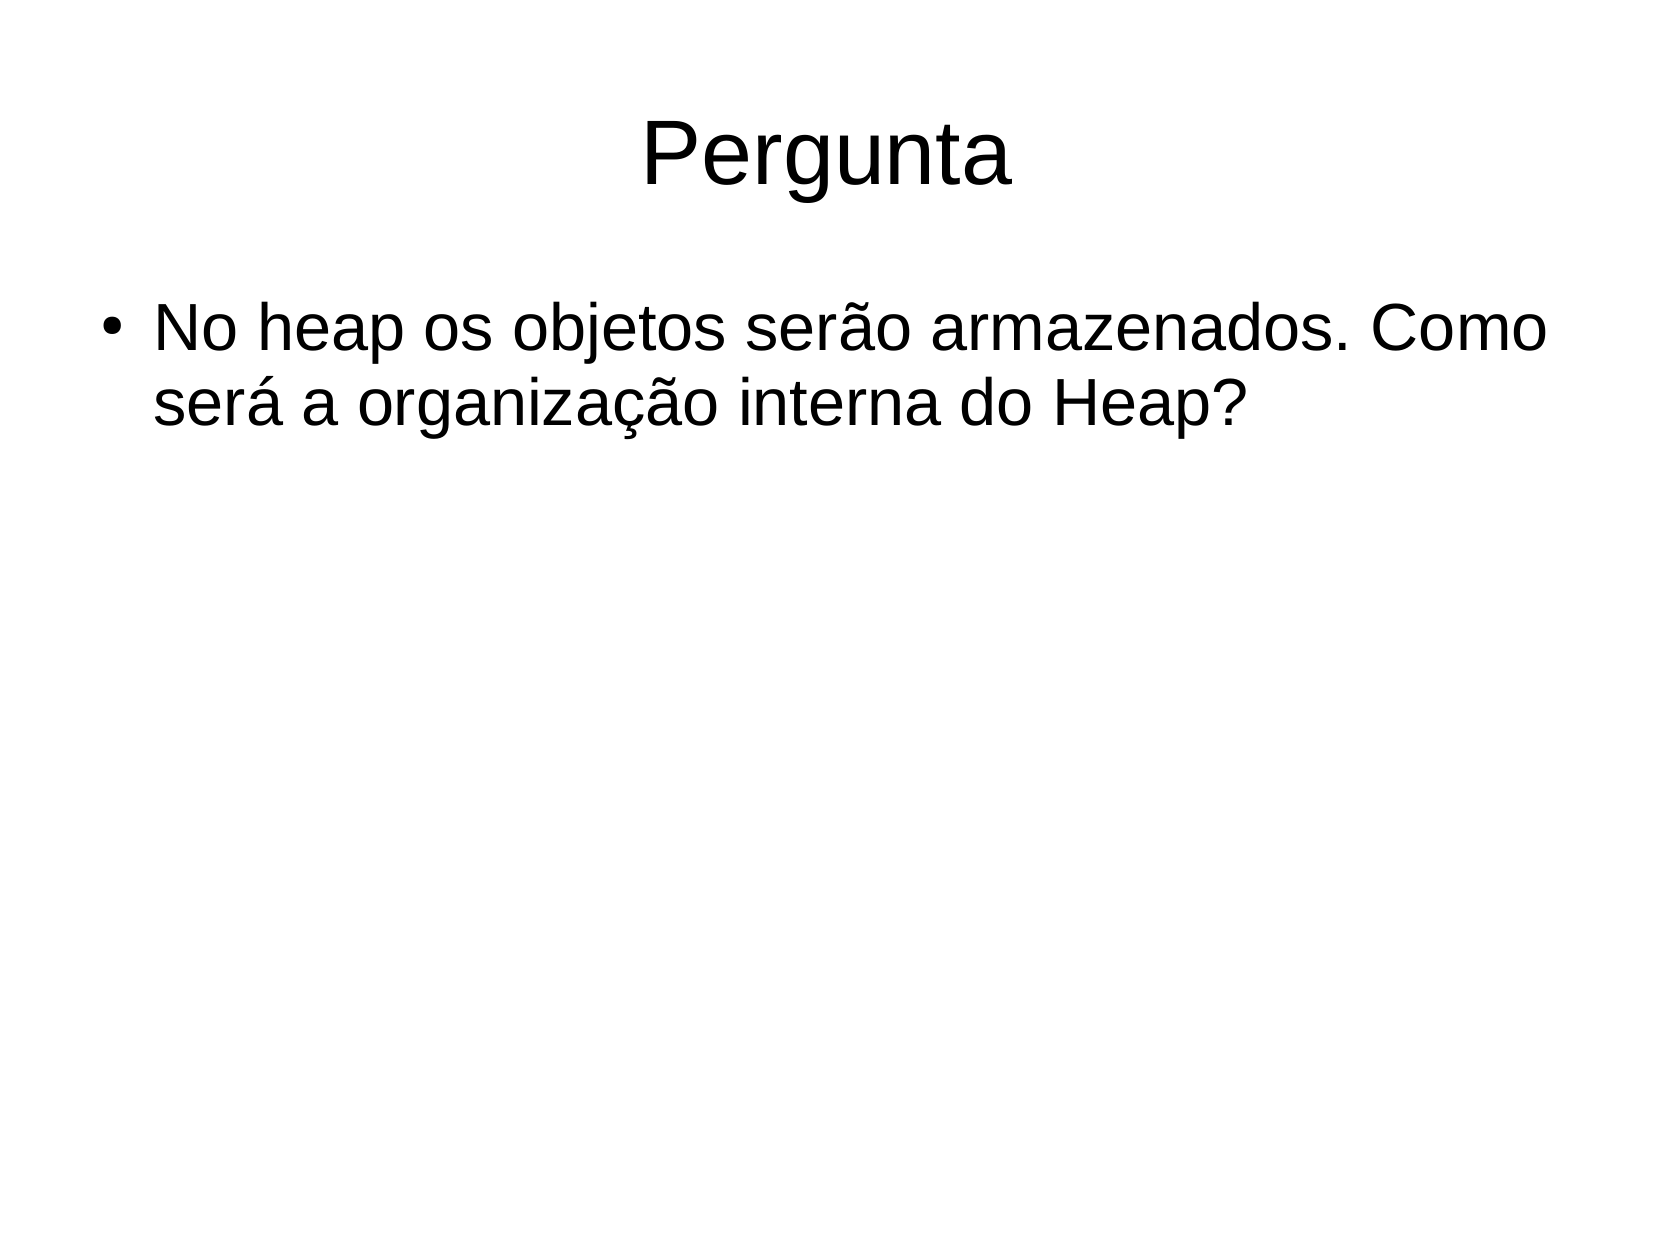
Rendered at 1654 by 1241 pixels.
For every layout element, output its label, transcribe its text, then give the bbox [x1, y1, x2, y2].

list No heap os objetos serão armazenados. Como será a organização interna do Heap? [82, 290, 1571, 1010]
title Pergunta [82, 49, 1571, 257]
